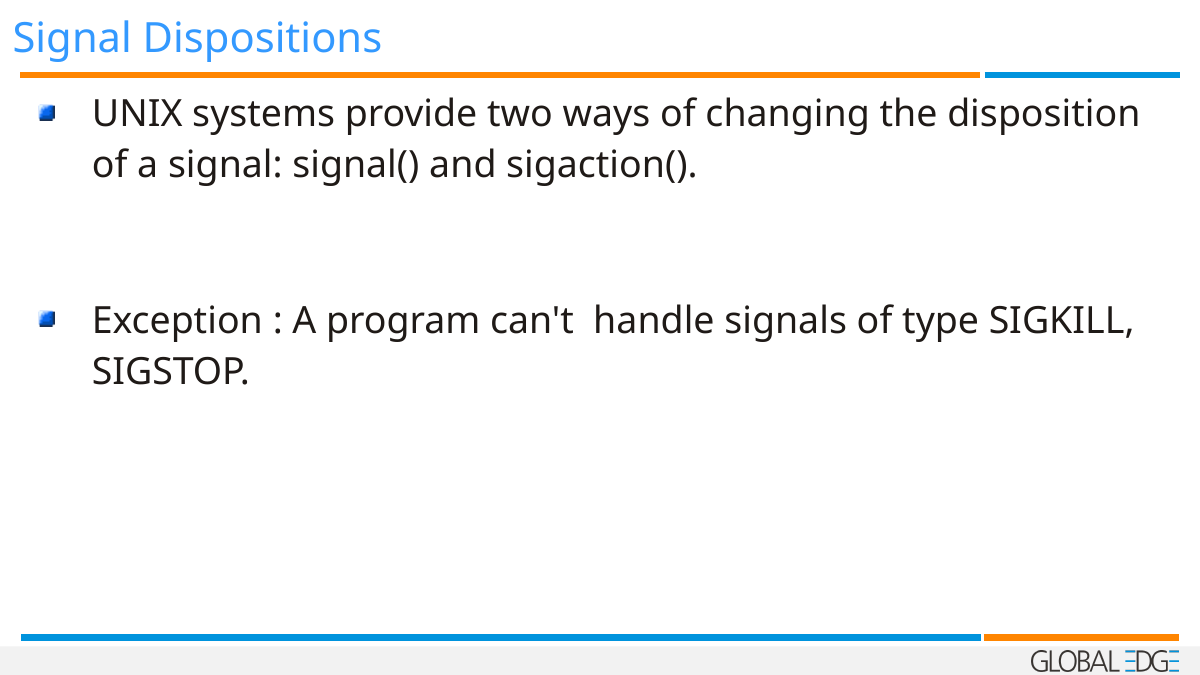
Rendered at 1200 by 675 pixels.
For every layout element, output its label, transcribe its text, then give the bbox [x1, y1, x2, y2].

picture [1031, 650, 1179, 672]
list UNIX systems provide two ways of changing the disposition of a signal: signal() and sigaction(). Exception : A program can't handle signals of type SIGKILL, SIGSTOP. [21, 86, 1182, 627]
title Signal Dispositions [12, 9, 1088, 63]
